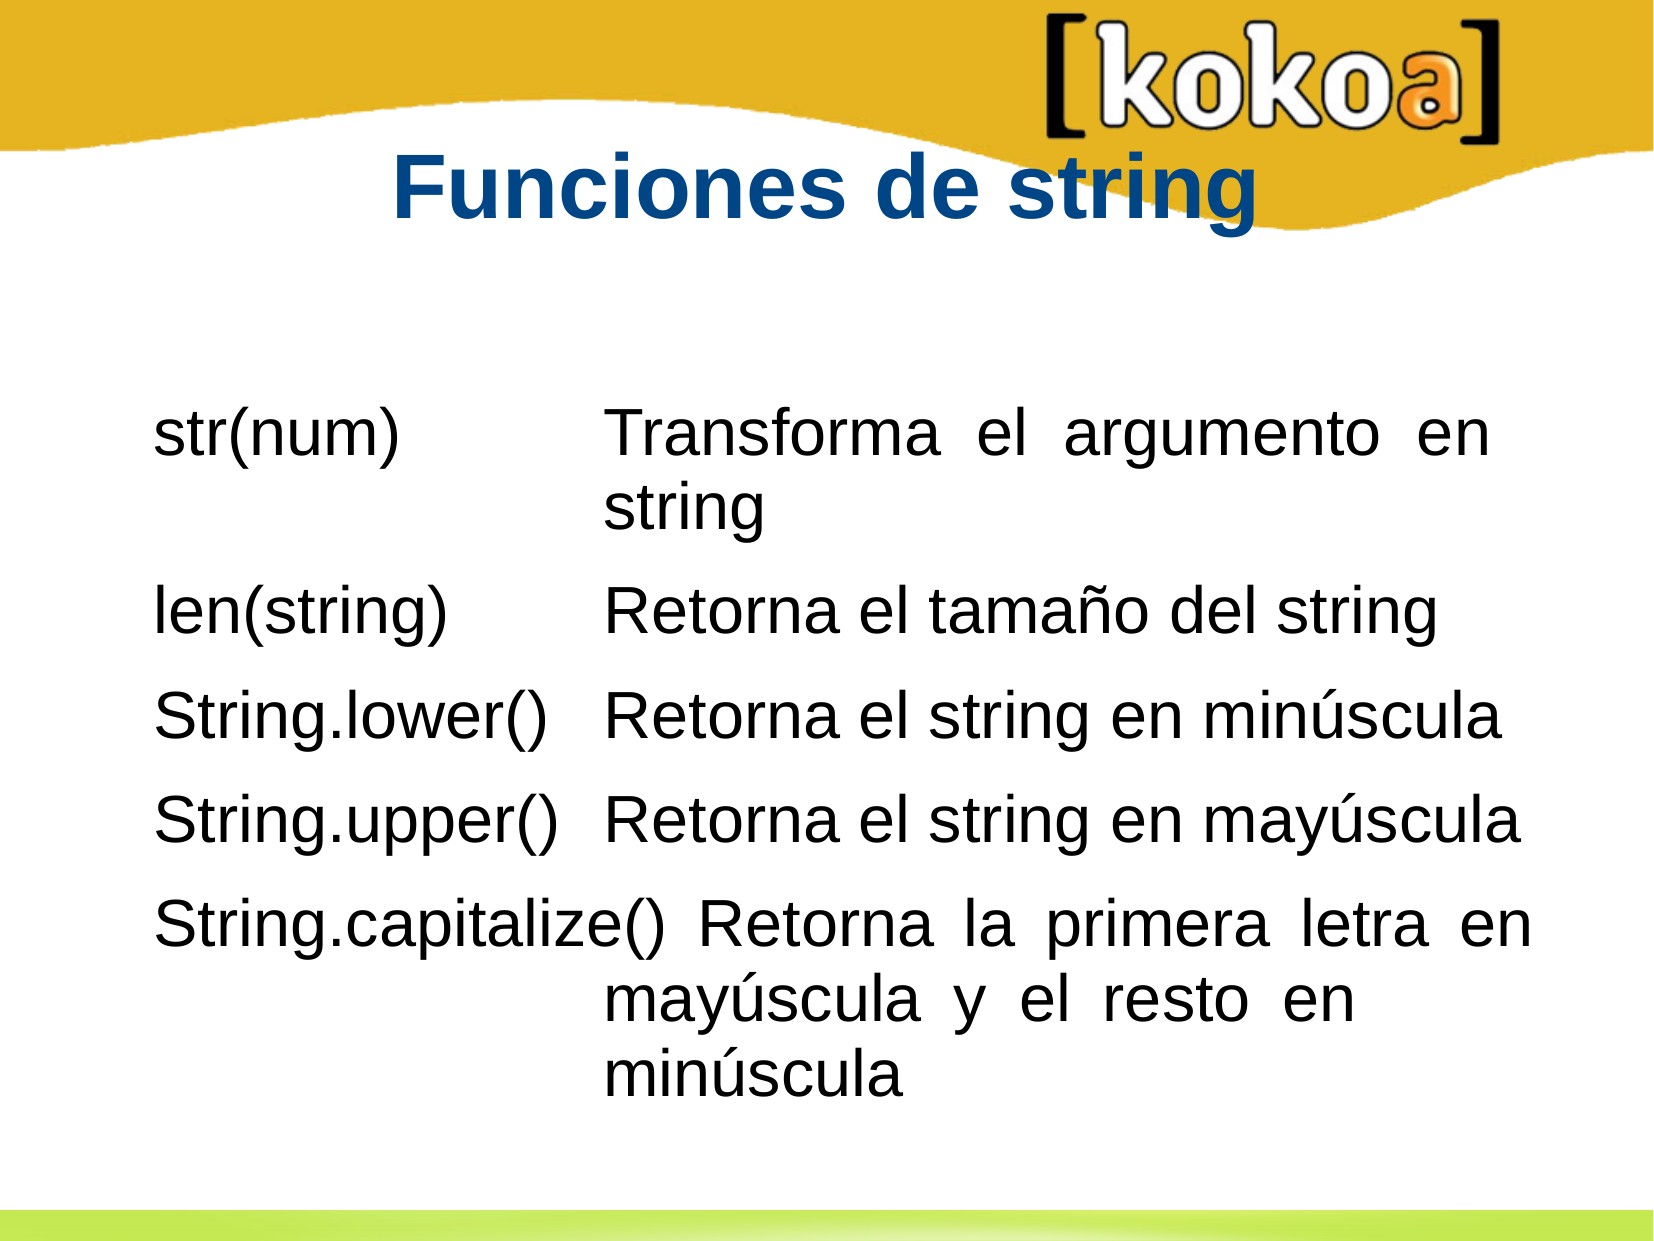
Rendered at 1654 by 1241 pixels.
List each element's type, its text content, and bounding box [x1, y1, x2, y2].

picture [0, 1210, 1654, 1241]
list str(num) Transforma el argumento en string len(string) Retorna el tamaño del string String.lower() Retorna el string en minúscula String.upper() Retorna el string en mayúscula String.capitalize() Retorna la primera letra en mayúscula y el resto en minúscula [82, 290, 1571, 1111]
picture [0, 0, 1654, 488]
title Funciones de string [82, 83, 1571, 290]
